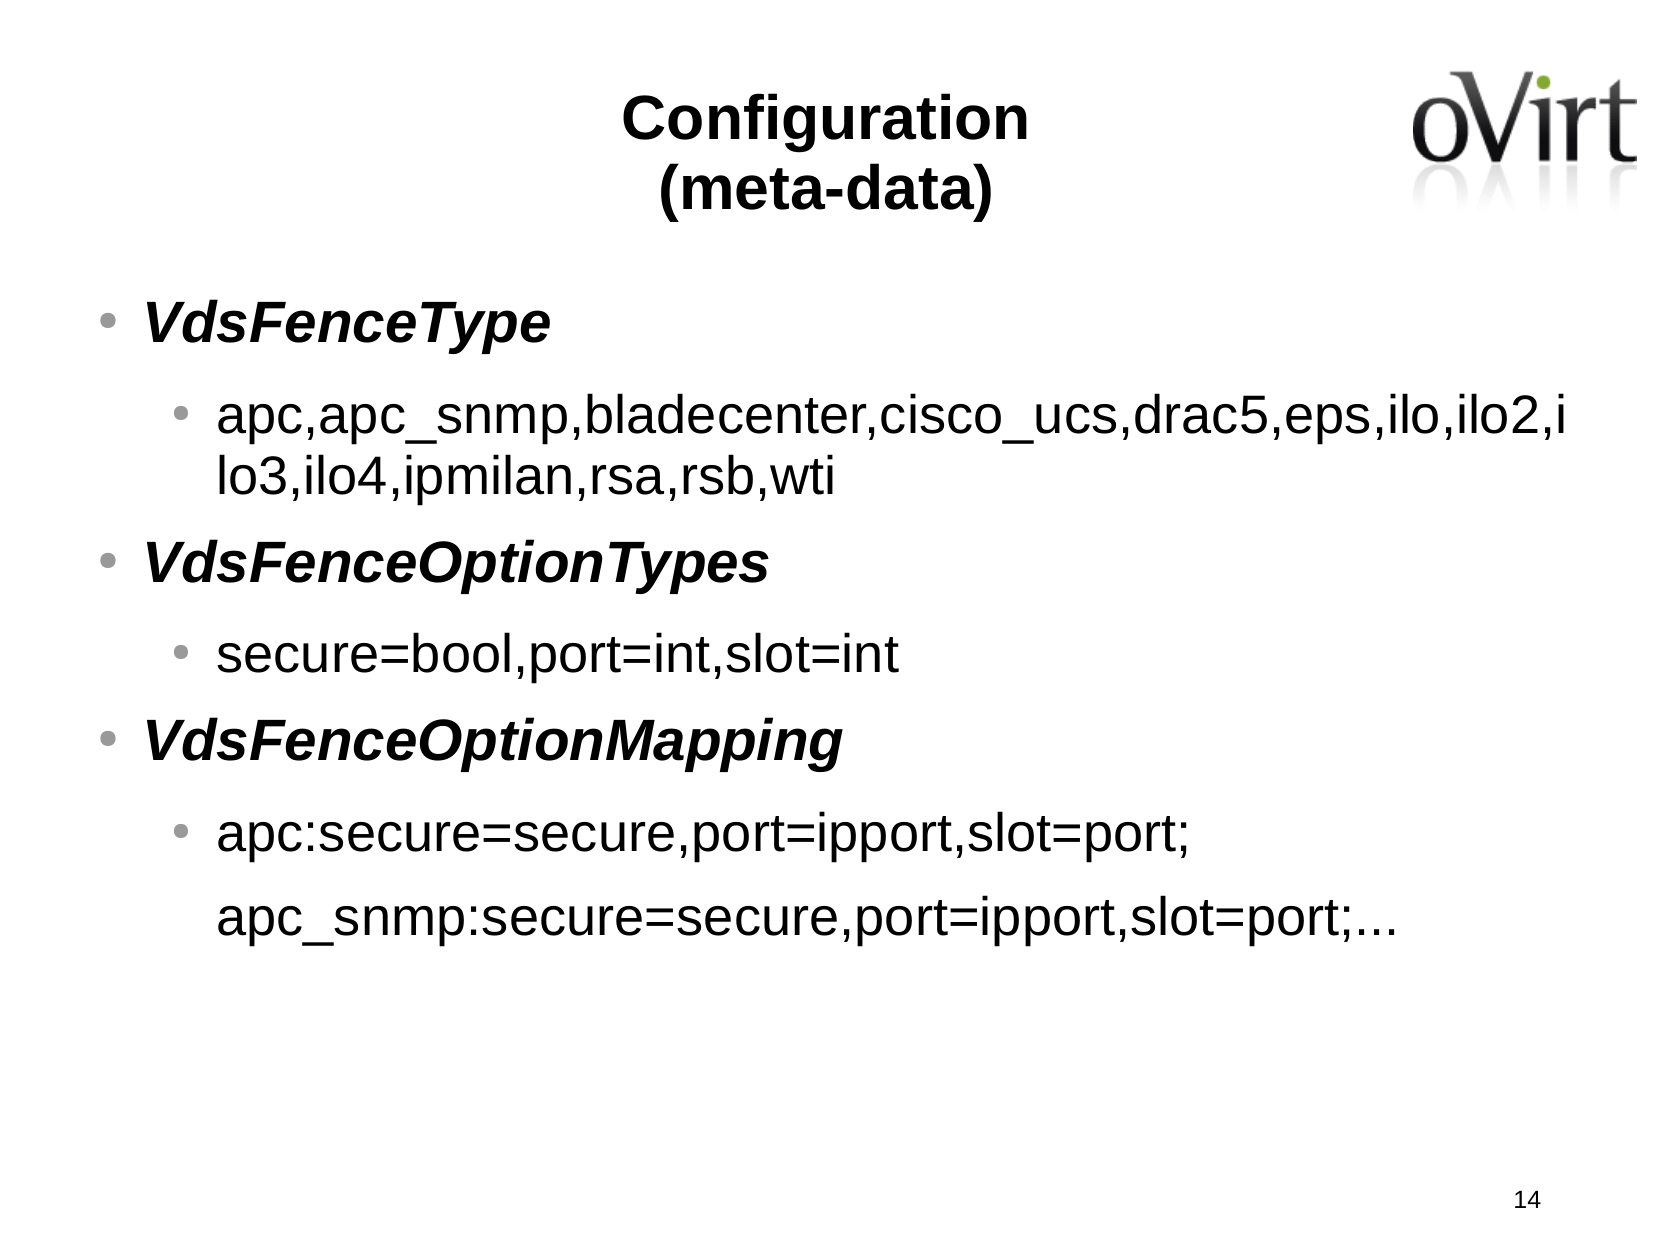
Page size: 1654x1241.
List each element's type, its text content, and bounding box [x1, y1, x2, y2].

list VdsFenceType apc,apc_snmp,bladecenter,cisco_ucs,drac5,eps,ilo,ilo2,ilo3,ilo4,ipmilan,rsa,rsb,wti VdsFenceOptionTypes secure=bool,port=int,slot=int VdsFenceOptionMapping apc:secure=secure,port=ipport,slot=port; apc_snmp:secure=secure,port=ipport,slot=port;... [82, 290, 1571, 995]
title Configuration (meta-data) [82, 49, 1571, 257]
picture [1571, 63, 1637, 212]
